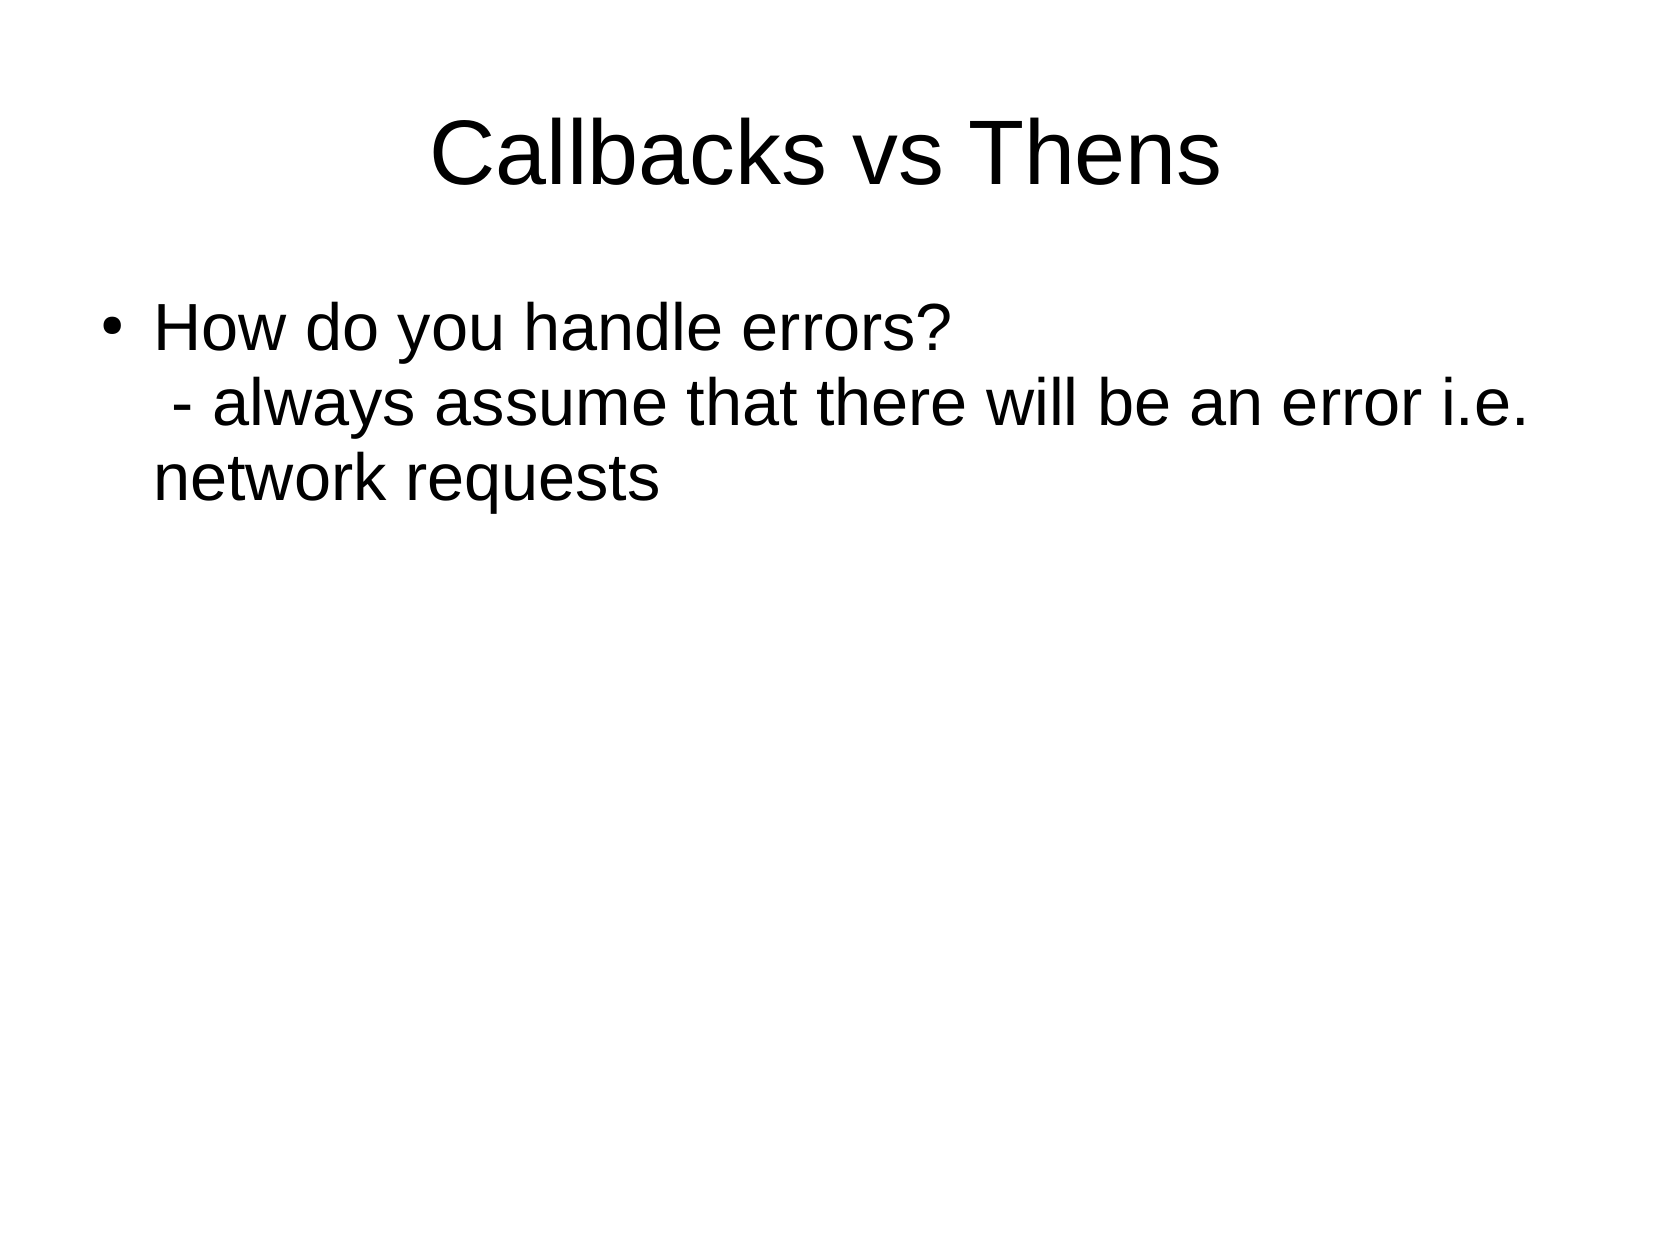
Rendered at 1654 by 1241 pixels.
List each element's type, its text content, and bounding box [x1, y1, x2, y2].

title Callbacks vs Thens [82, 49, 1571, 257]
list How do you handle errors? - always assume that there will be an error i.e. network requests [82, 290, 1571, 1010]
